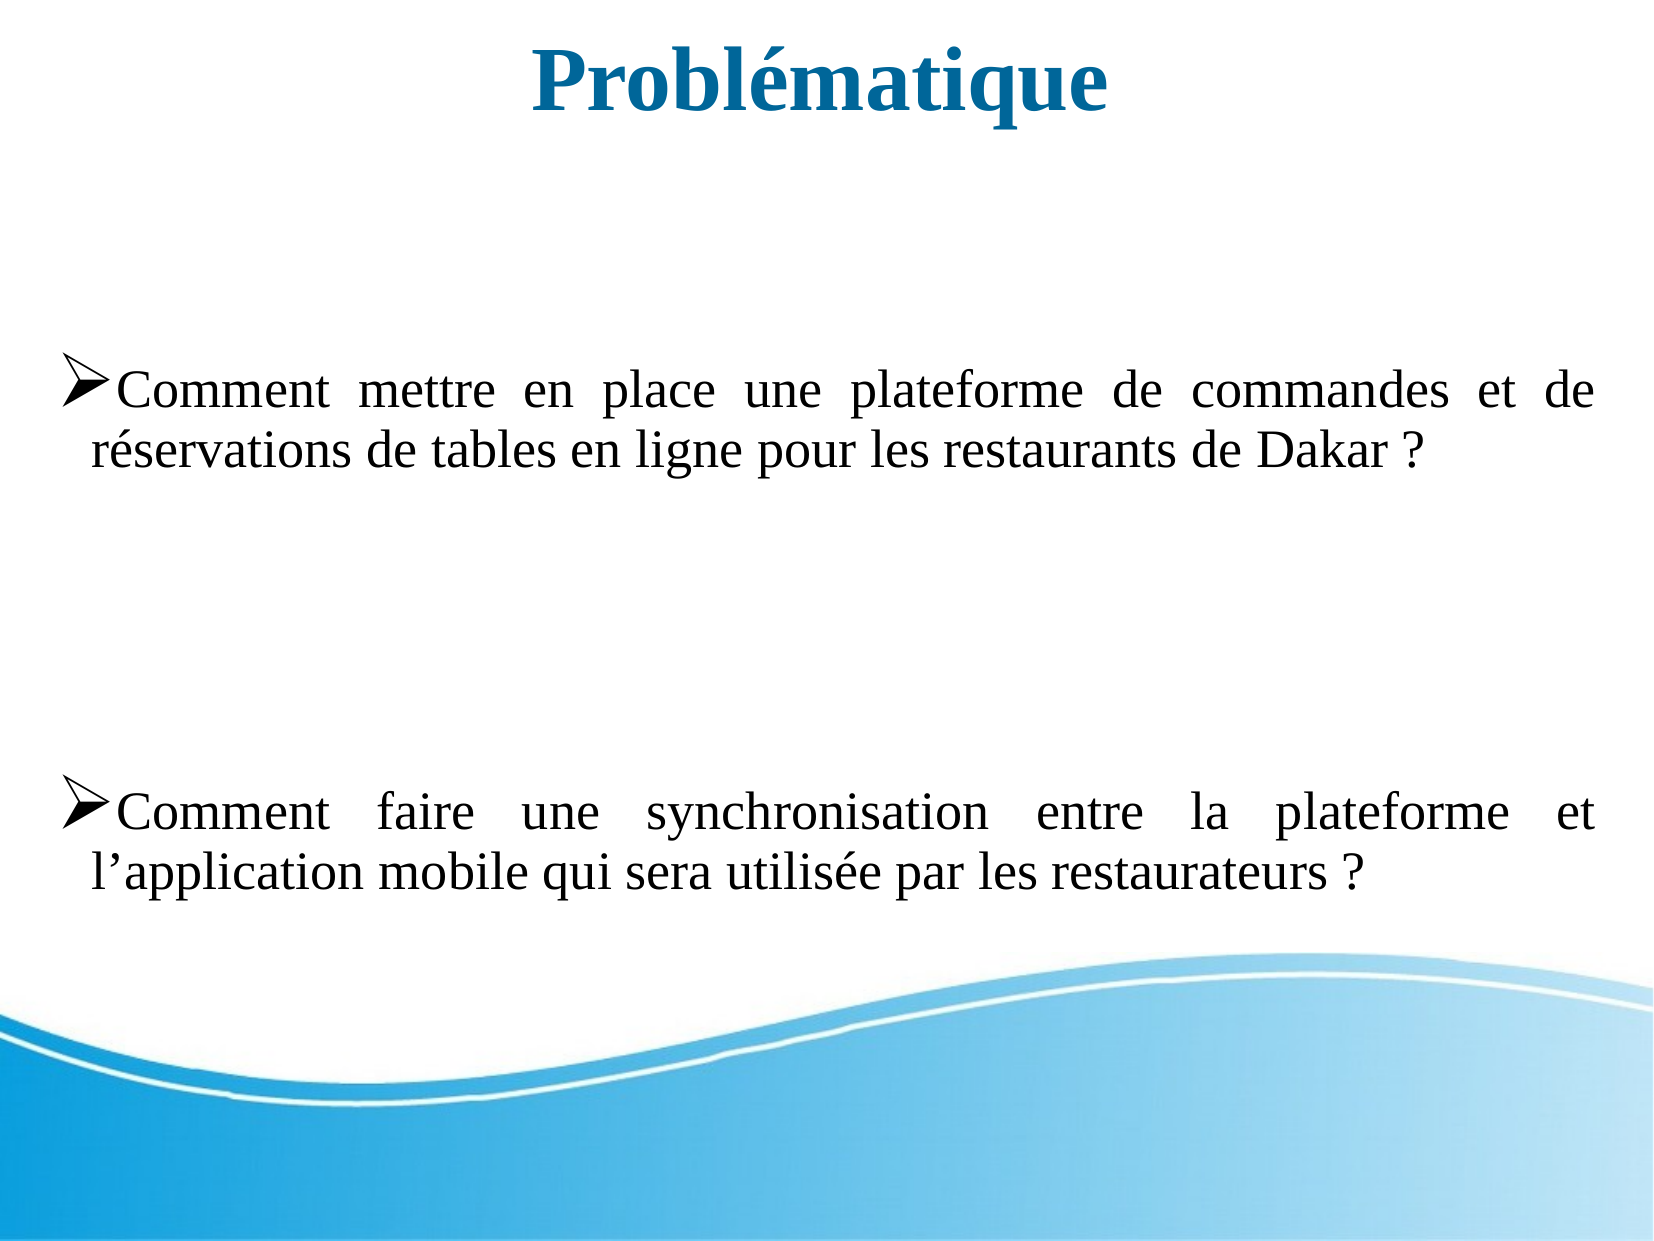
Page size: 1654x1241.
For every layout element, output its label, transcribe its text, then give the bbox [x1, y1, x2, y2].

title Problématique [76, 6, 1565, 154]
text_box Comment mettre en place une plateforme de commandes et de réservations de tables en ligne pour les restaurants de Dakar ? Comment faire une synchronisation entre la plateforme et l’application mobile qui sera utilisée par les restaurateurs ? [41, 283, 1613, 909]
picture [0, 952, 1654, 1241]
